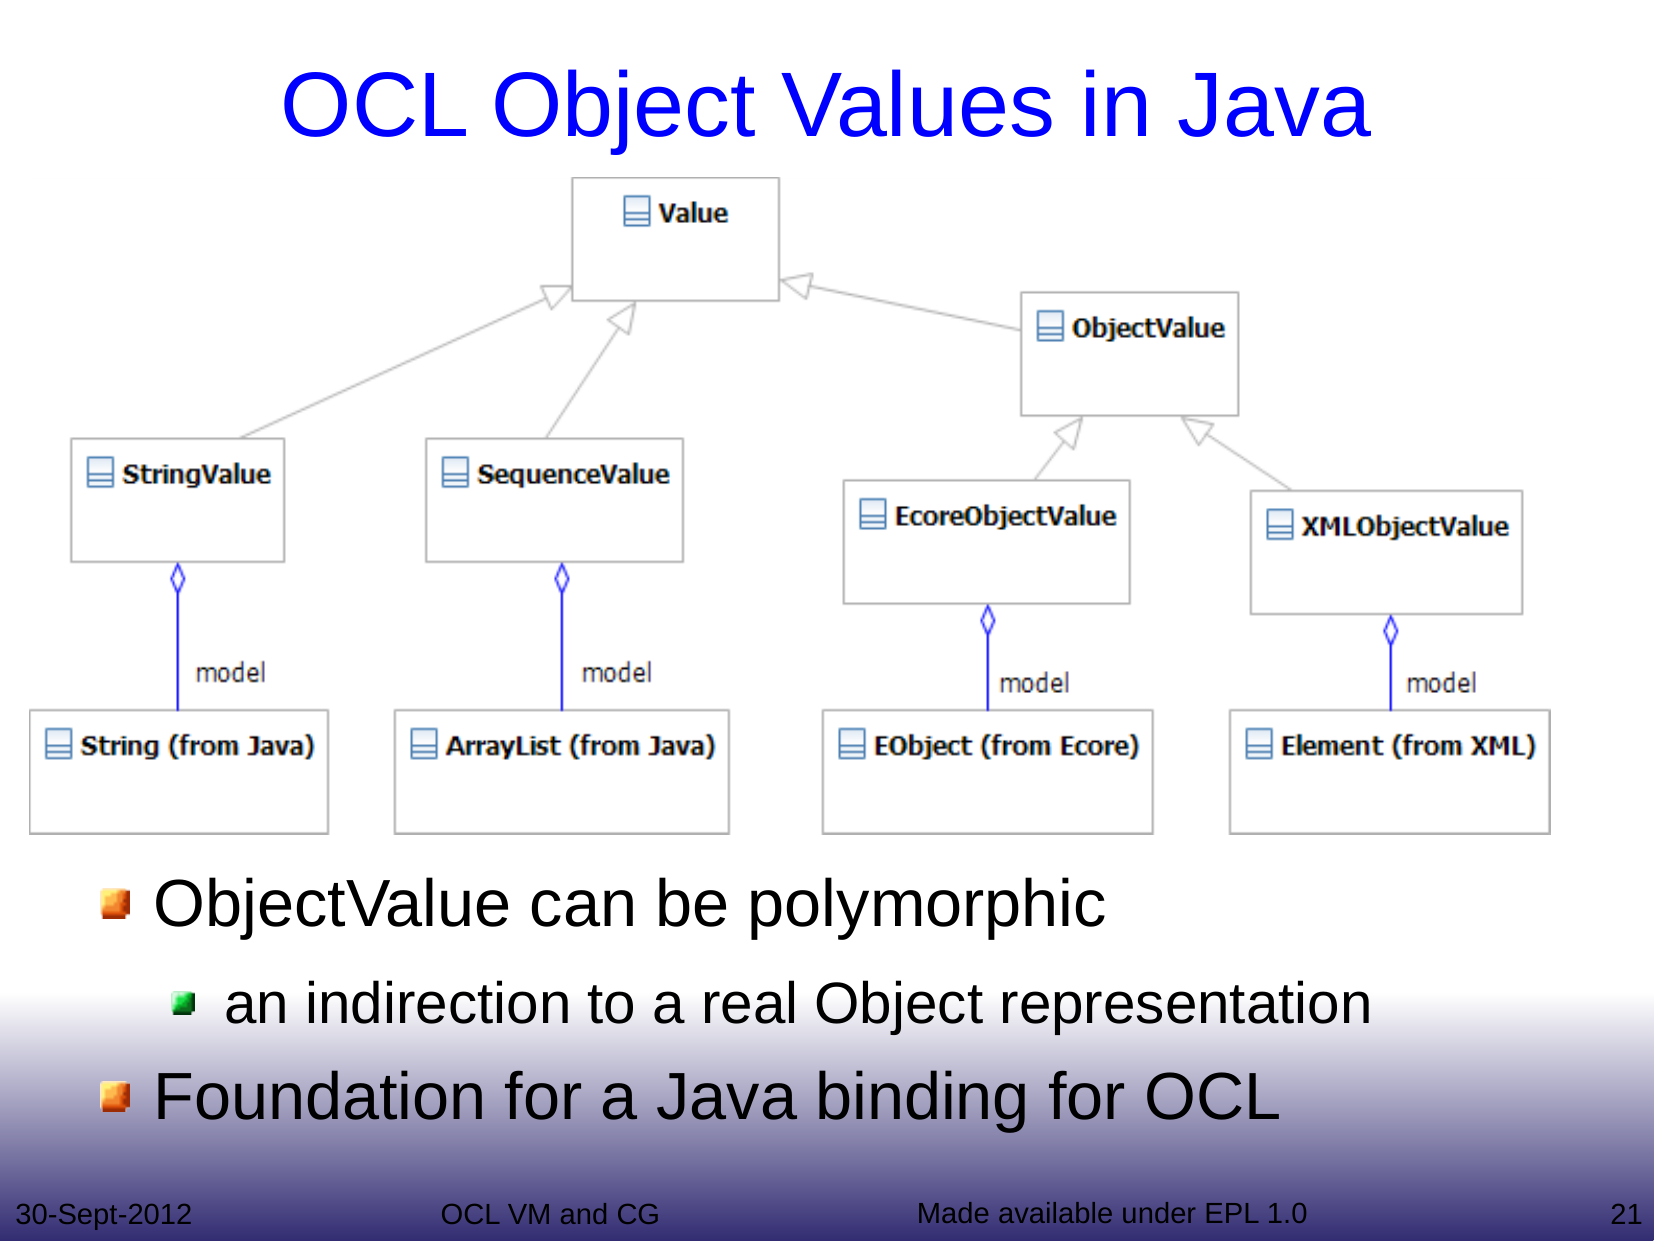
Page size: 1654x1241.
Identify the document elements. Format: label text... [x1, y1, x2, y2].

title OCL Object Values in Java [82, 49, 1571, 160]
list ObjectValue can be polymorphic an indirection to a real Object representation Foundation for a Java binding for OCL [82, 866, 1571, 1148]
picture [29, 177, 1551, 835]
